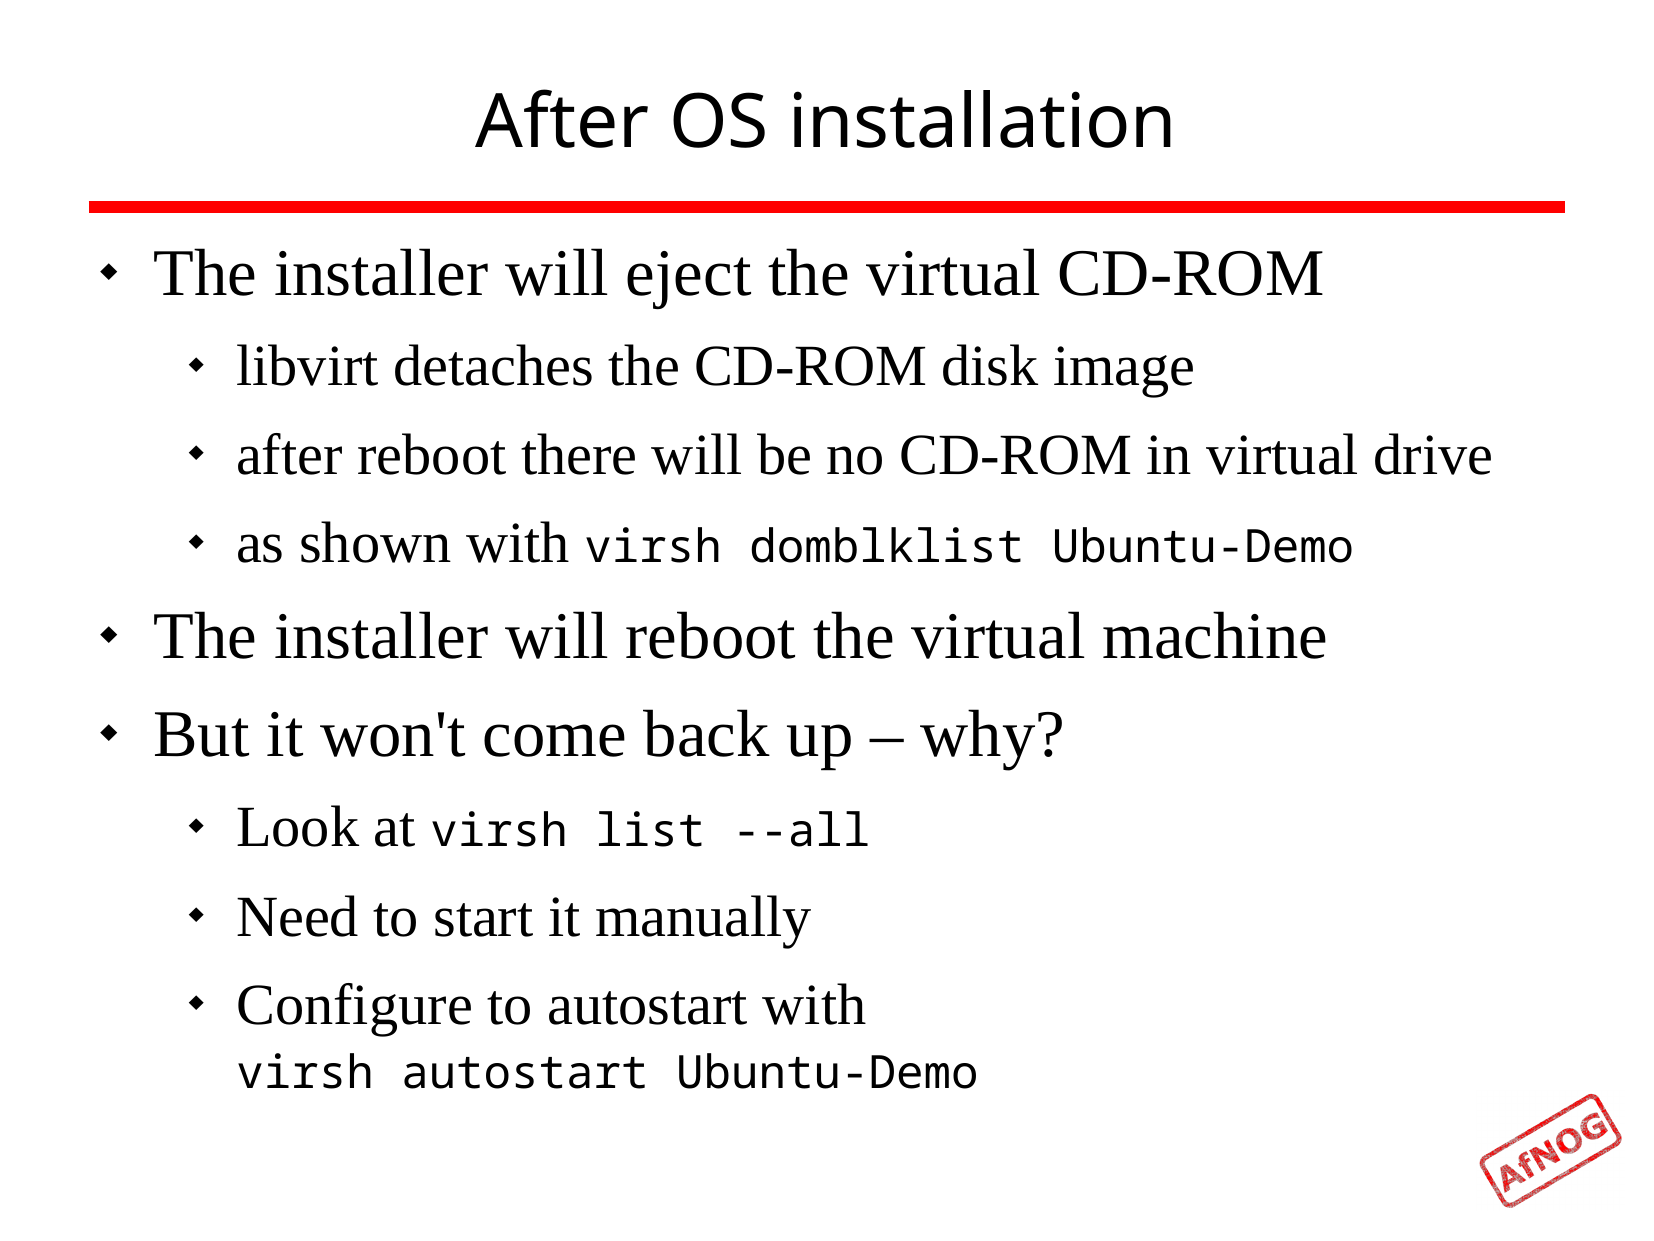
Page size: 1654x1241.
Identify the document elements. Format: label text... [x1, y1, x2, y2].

title After OS installation [82, 74, 1571, 162]
list The installer will eject the virtual CD-ROM libvirt detaches the CD-ROM disk image after reboot there will be no CD-ROM in virtual drive as shown with virsh domblklist Ubuntu-Demo The installer will reboot the virtual machine But it won't come back up – why? Look at virsh list --all Need to start it manually Configure to autostart with virsh autostart Ubuntu-Demo [82, 236, 1571, 1152]
picture [1476, 1090, 1625, 1211]
